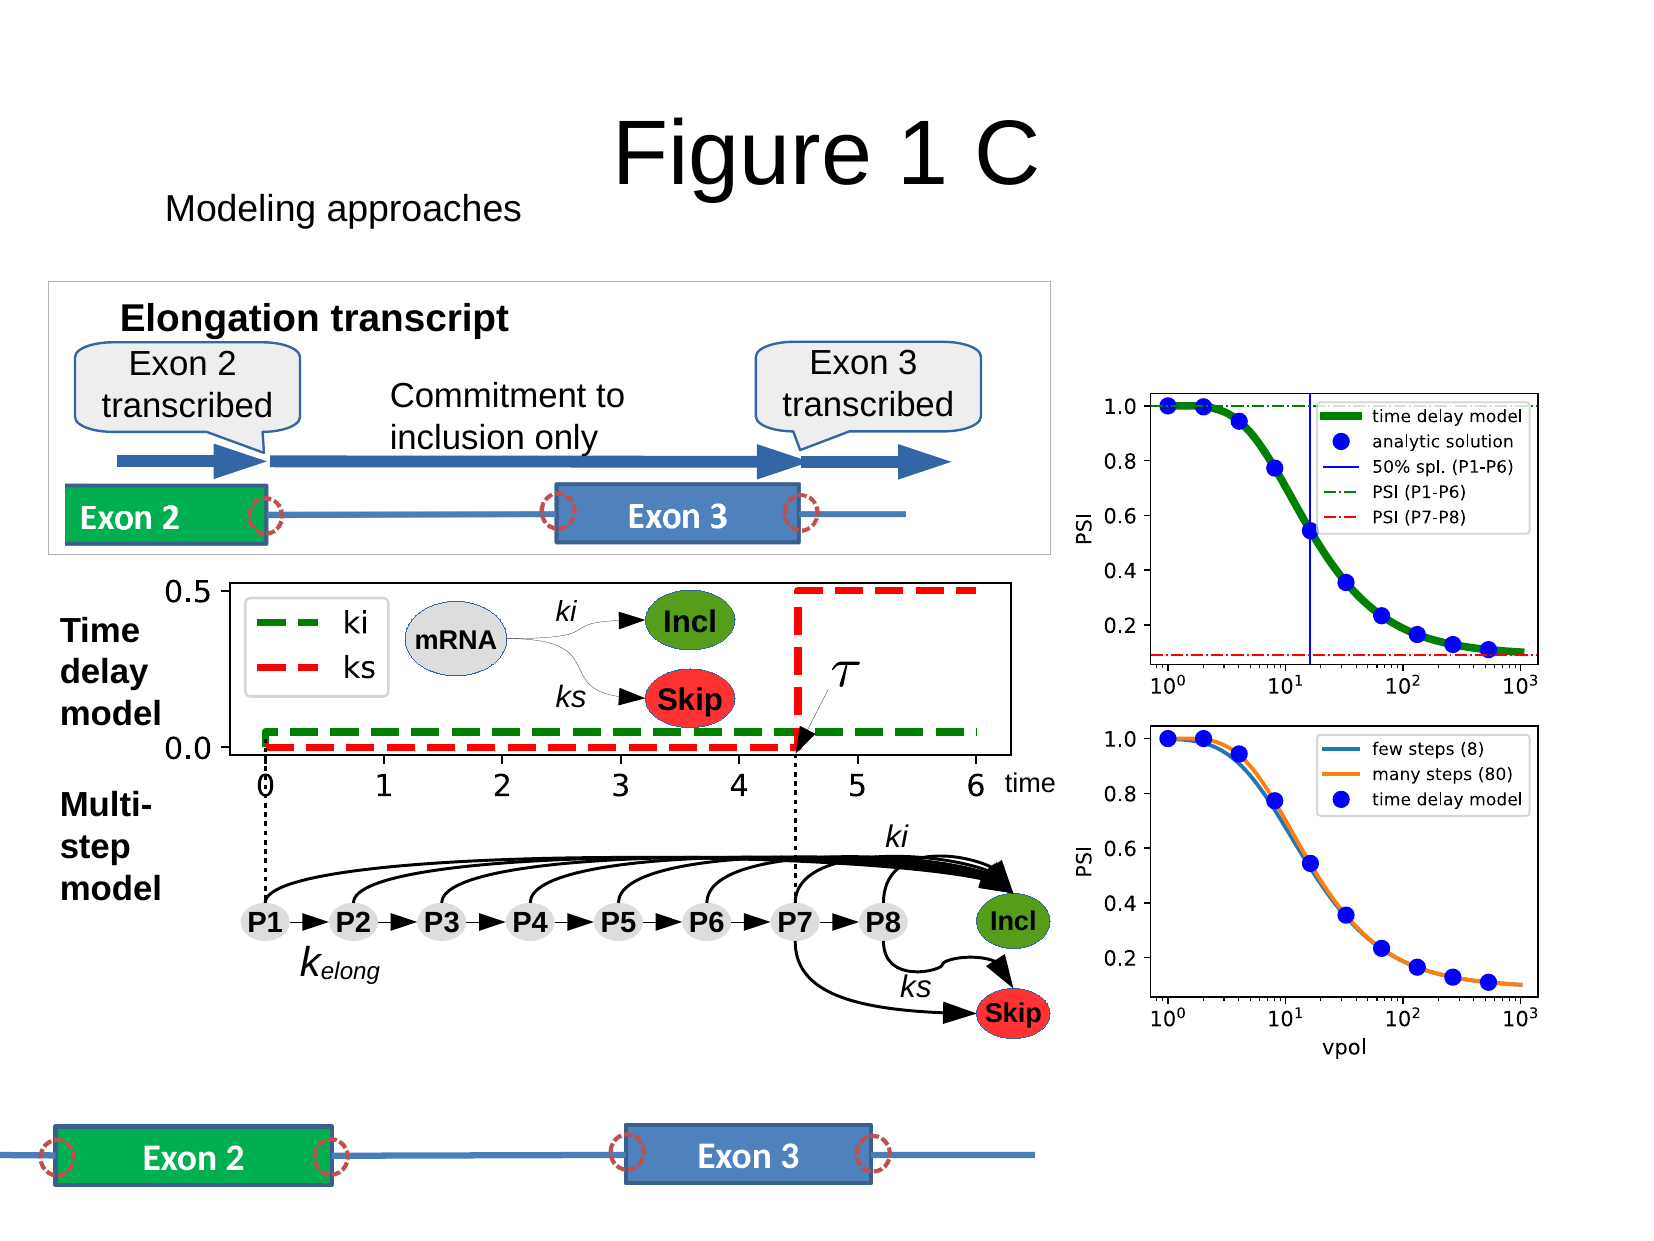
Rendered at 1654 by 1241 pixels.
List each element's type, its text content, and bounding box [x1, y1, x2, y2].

text_box kelong [285, 927, 406, 1003]
picture [65, 470, 906, 554]
text_box Elongation transcript [105, 285, 571, 347]
text_box Incl [645, 590, 736, 650]
title Figure 1 C [82, 49, 1571, 257]
text_box P4 [505, 902, 555, 941]
picture [1065, 385, 1548, 1061]
text_box Incl [976, 893, 1051, 949]
text_box Commitment to inclusion only [375, 365, 676, 465]
text_box P6 [682, 902, 732, 941]
text_box Modeling approaches [150, 180, 736, 237]
picture [150, 576, 1046, 804]
text_box Multi-step model [45, 774, 196, 916]
text_box time [990, 758, 1065, 804]
text_box Exon 3 transcribed [755, 332, 981, 432]
text_box [206, 432, 264, 453]
text_box Skip [646, 668, 736, 728]
text_box P5 [594, 902, 644, 941]
text_box P3 [417, 902, 467, 941]
text_box ks [540, 669, 646, 721]
text_box ki [540, 585, 601, 635]
text_box ks [885, 961, 991, 1014]
text_box Exon 3 [625, 1124, 871, 1184]
text_box P8 [858, 902, 908, 941]
text_box Time delay model [45, 600, 196, 741]
text_box P7 [770, 902, 820, 941]
text_box P1 [240, 902, 290, 941]
text_box P2 [329, 902, 379, 927]
text_box ki [870, 812, 976, 862]
text_box P2 [341, 915, 349, 922]
text_box Exon 2 [55, 1126, 332, 1185]
text_box [793, 432, 848, 451]
text_box mRNA [405, 601, 507, 676]
text_box Exon 2 transcribed [75, 333, 301, 432]
text_box Skip [976, 988, 1051, 1039]
